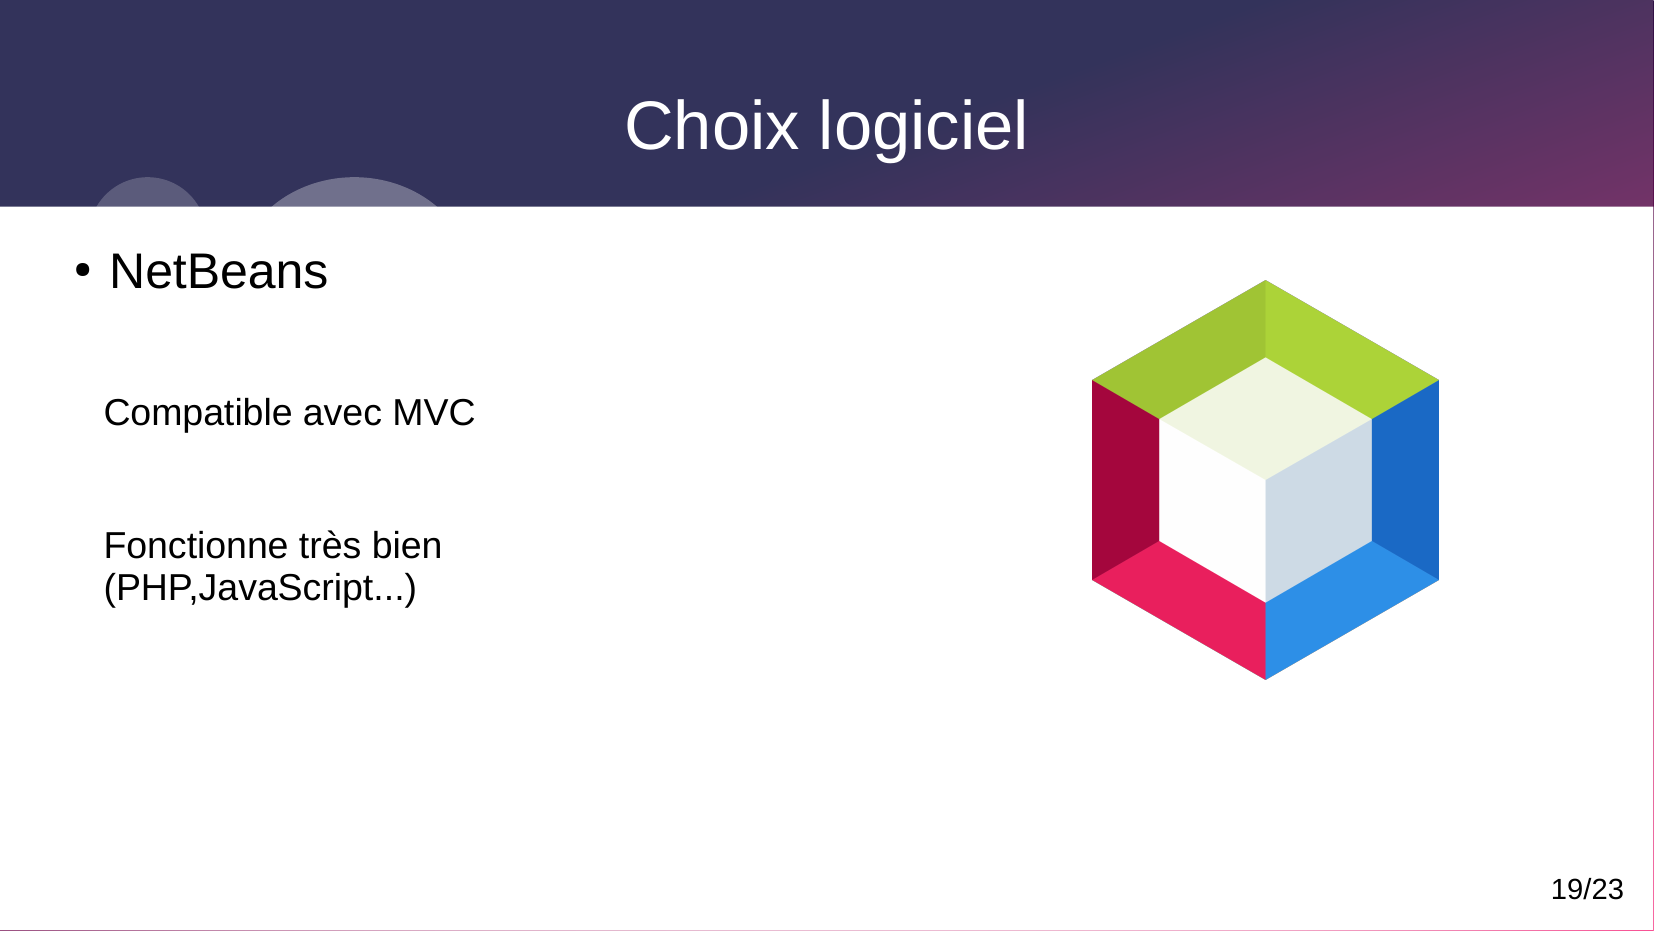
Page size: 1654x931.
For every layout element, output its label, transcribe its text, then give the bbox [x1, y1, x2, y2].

text_box Compatible avec MVC Fonctionne très bien (PHP,JavaScript...) [88, 383, 739, 709]
picture [1092, 280, 1439, 680]
title Choix logiciel [88, 44, 1565, 207]
text_box NetBeans [59, 236, 344, 307]
